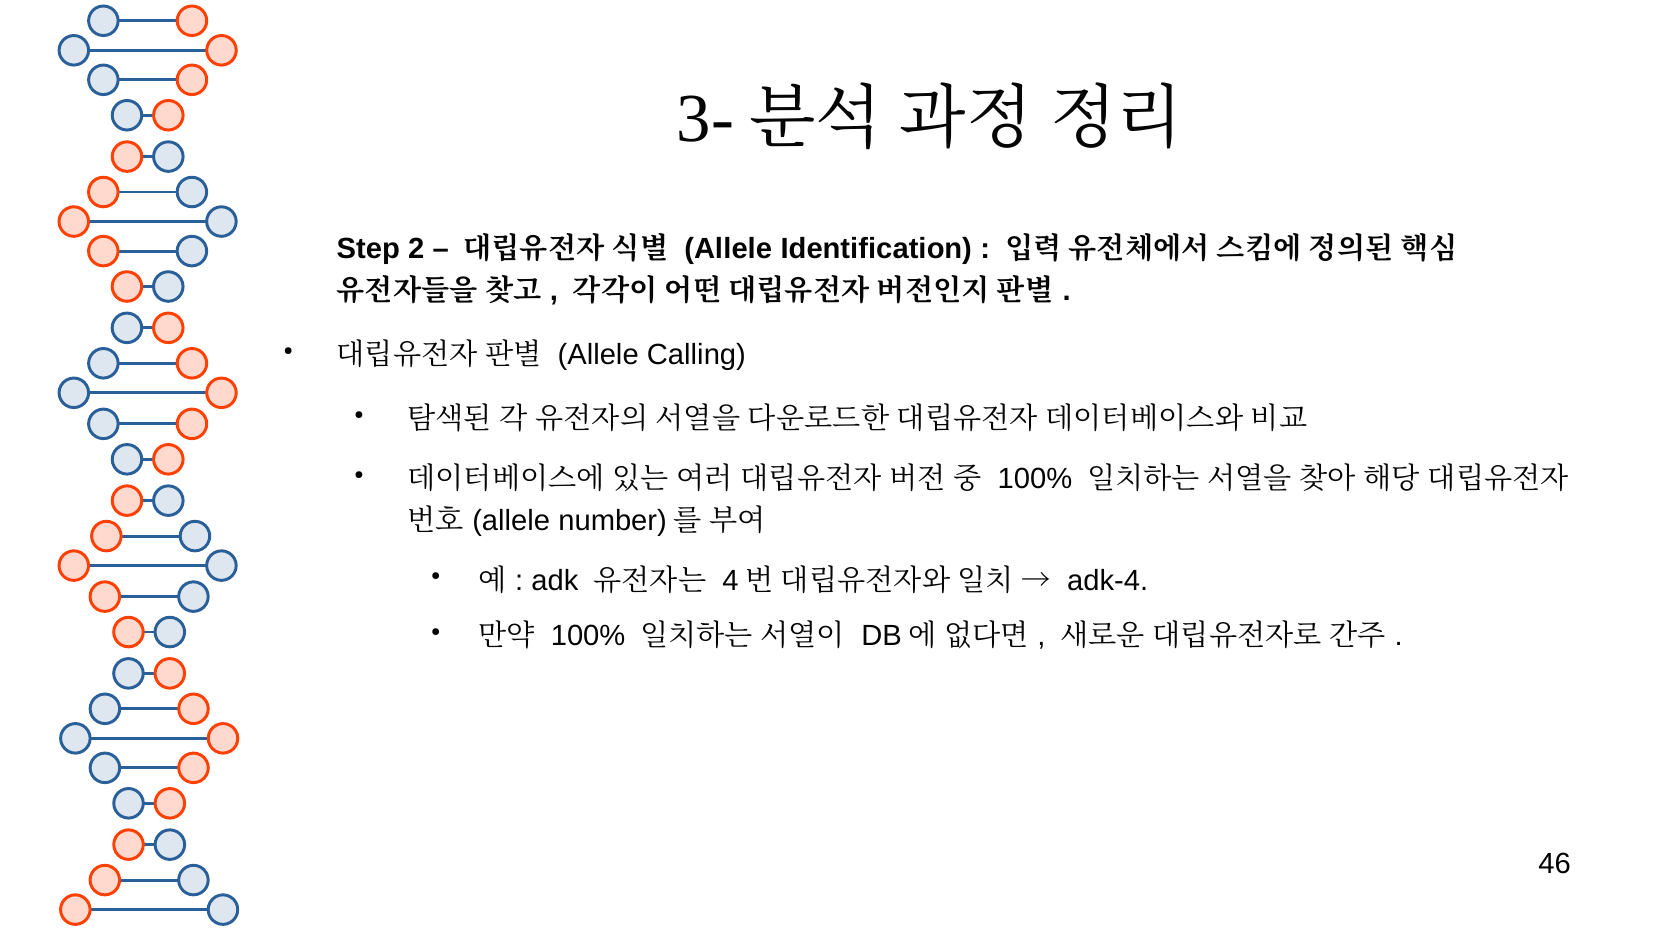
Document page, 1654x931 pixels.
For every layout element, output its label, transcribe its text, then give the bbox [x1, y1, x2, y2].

title 3-분석 과정 정리 [265, 35, 1595, 189]
list Step 2 – 대립유전자 식별 (Allele Identification) : 입력 유전체에서 스킴에 정의된 핵심 유전자들을 찾고, 각각이 어떤 대립유전자 버전인지 판별. 대립유전자 판별 (Allele Calling) 탐색된 각 유전자의 서열을 다운로드한 대립유전자 데이터베이스와 비교 데이터베이스에 있는 여러 대립유전자 버전 중 100% 일치하는 서열을 찾아 해당 대립유전자 번호(allele number)를 부여 예: adk 유전자는 4번 대립유전자와 일치 → adk-4. 만약 100% 일치하는 서열이 DB에 없다면, 새로운 대립유전자로 간주. [265, 224, 1595, 826]
